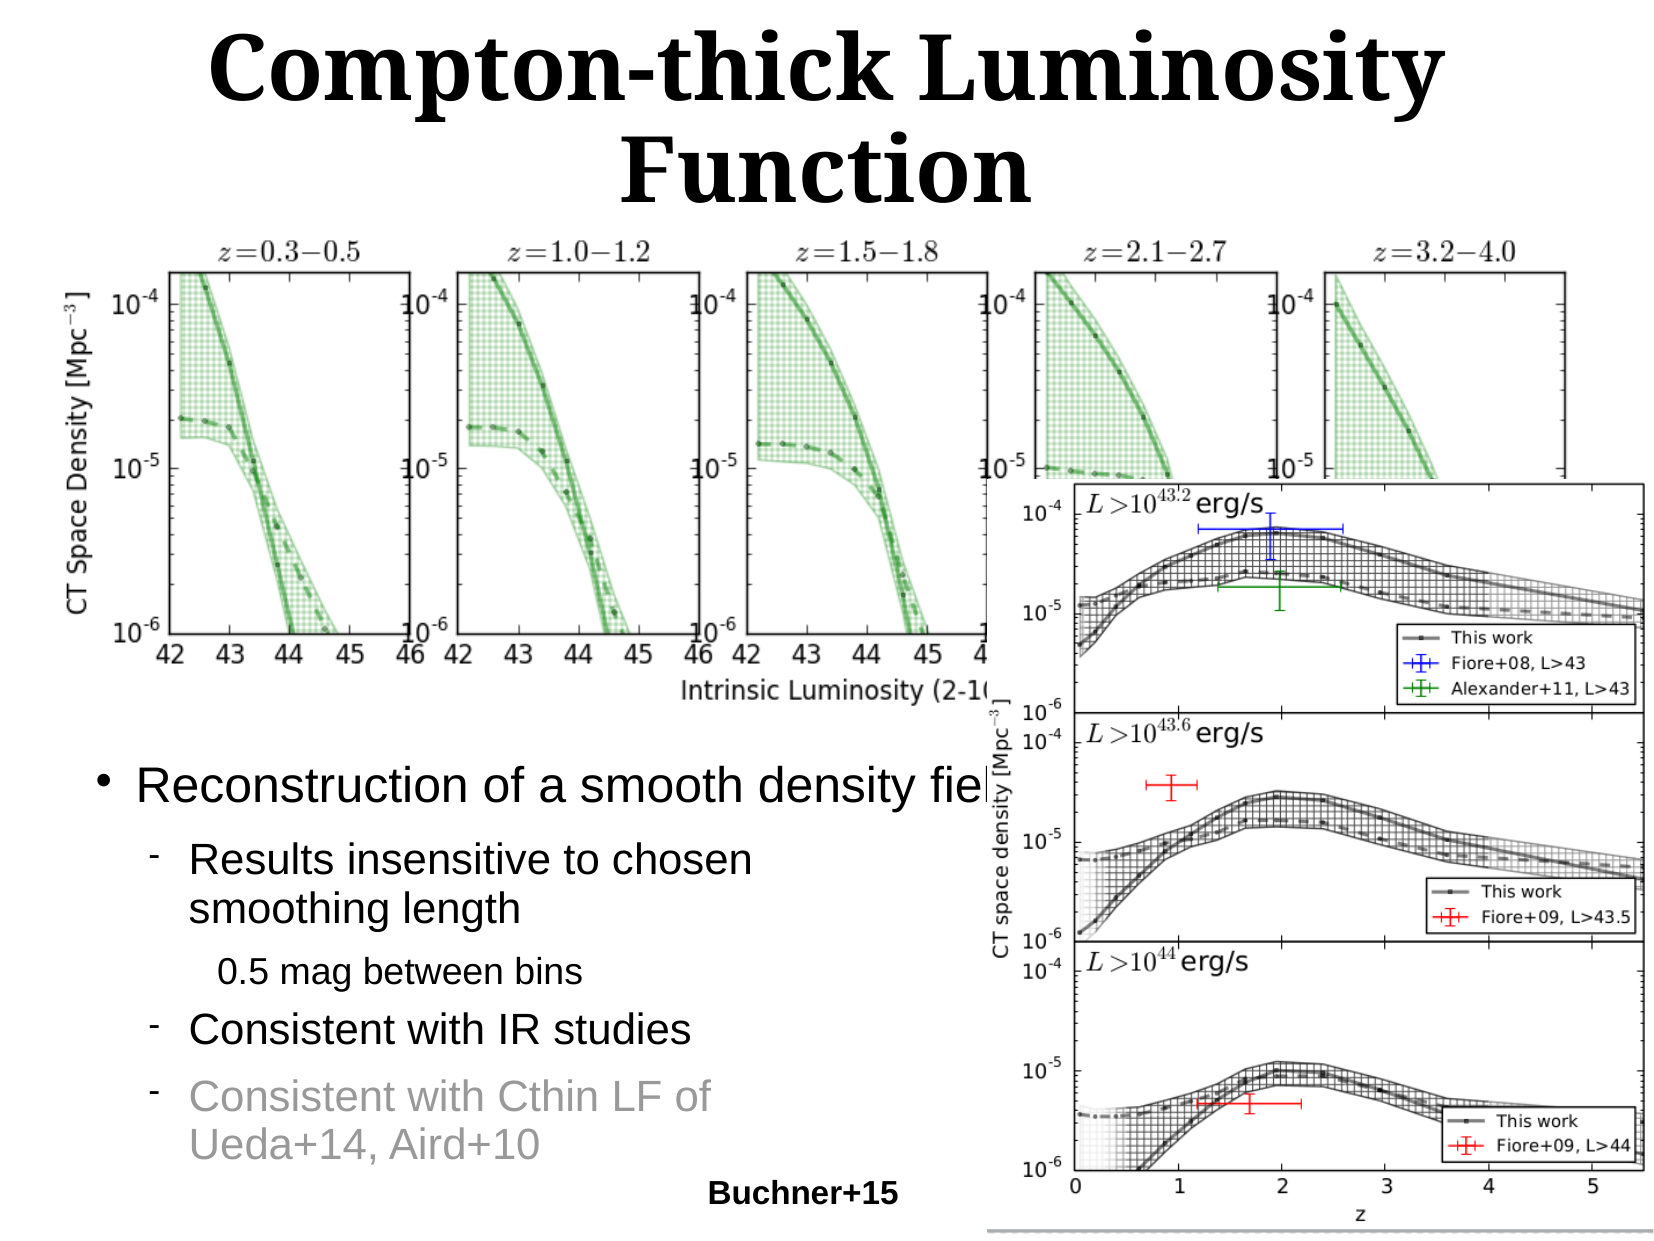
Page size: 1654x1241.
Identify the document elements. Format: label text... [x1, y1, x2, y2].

list Reconstruction of a smooth density field Results insensitive to chosen smoothing length 0.5 mag between bins Consistent with IR studies Consistent with Cthin LF of Ueda+14, Aird+10 [82, 753, 987, 1171]
text_box Buchner+15 [690, 1170, 987, 1226]
title Compton-thick Luminosity Function [82, 47, 1571, 189]
picture [49, 224, 1654, 1235]
